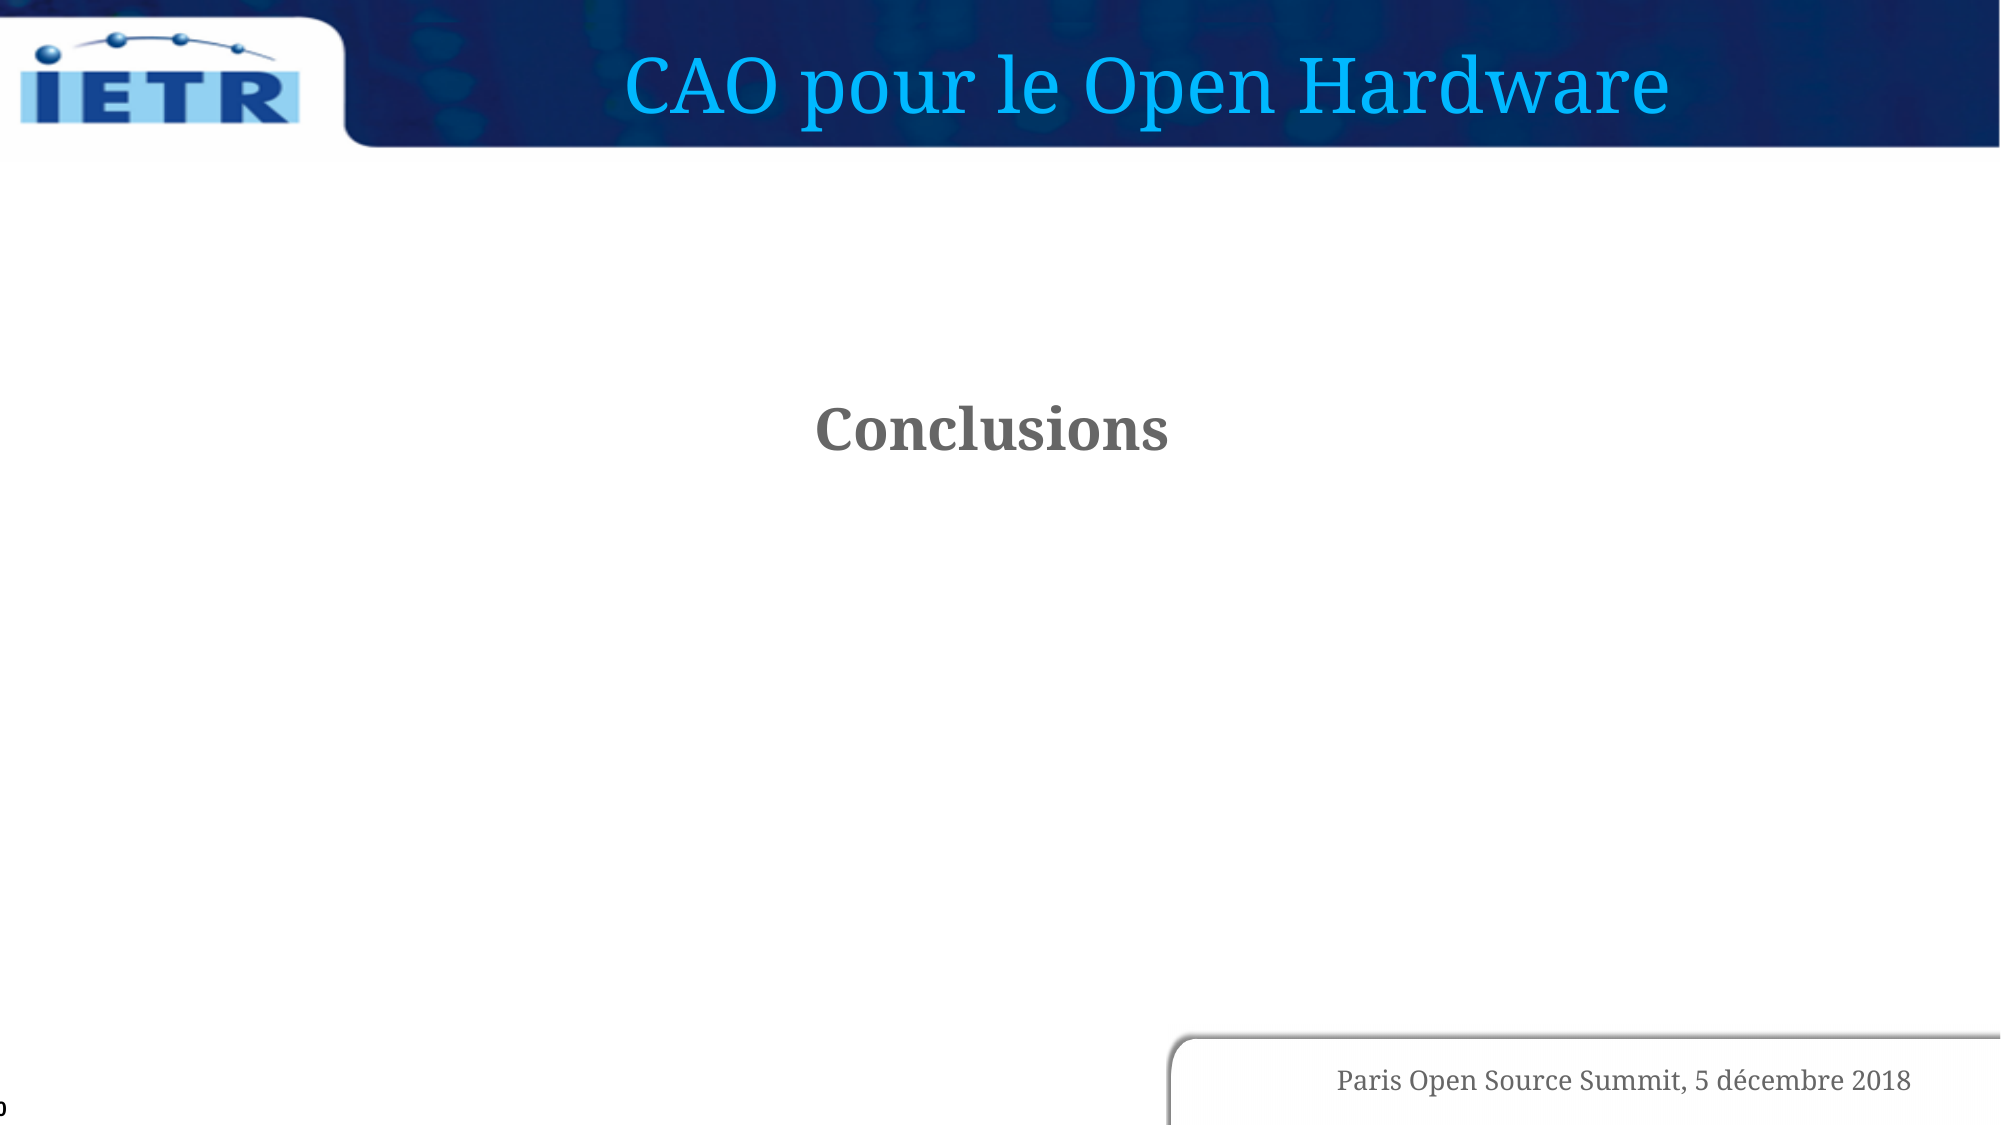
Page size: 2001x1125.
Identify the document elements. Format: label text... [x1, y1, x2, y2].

text_box Conclusions [118, 259, 1867, 1028]
text_box Paris Open Source Summit, 5 décembre 2018 [1322, 1054, 1982, 1106]
text_box CAO pour le Open Hardware [608, 23, 1652, 143]
picture [1166, 1024, 2001, 1125]
picture [0, 0, 2000, 165]
